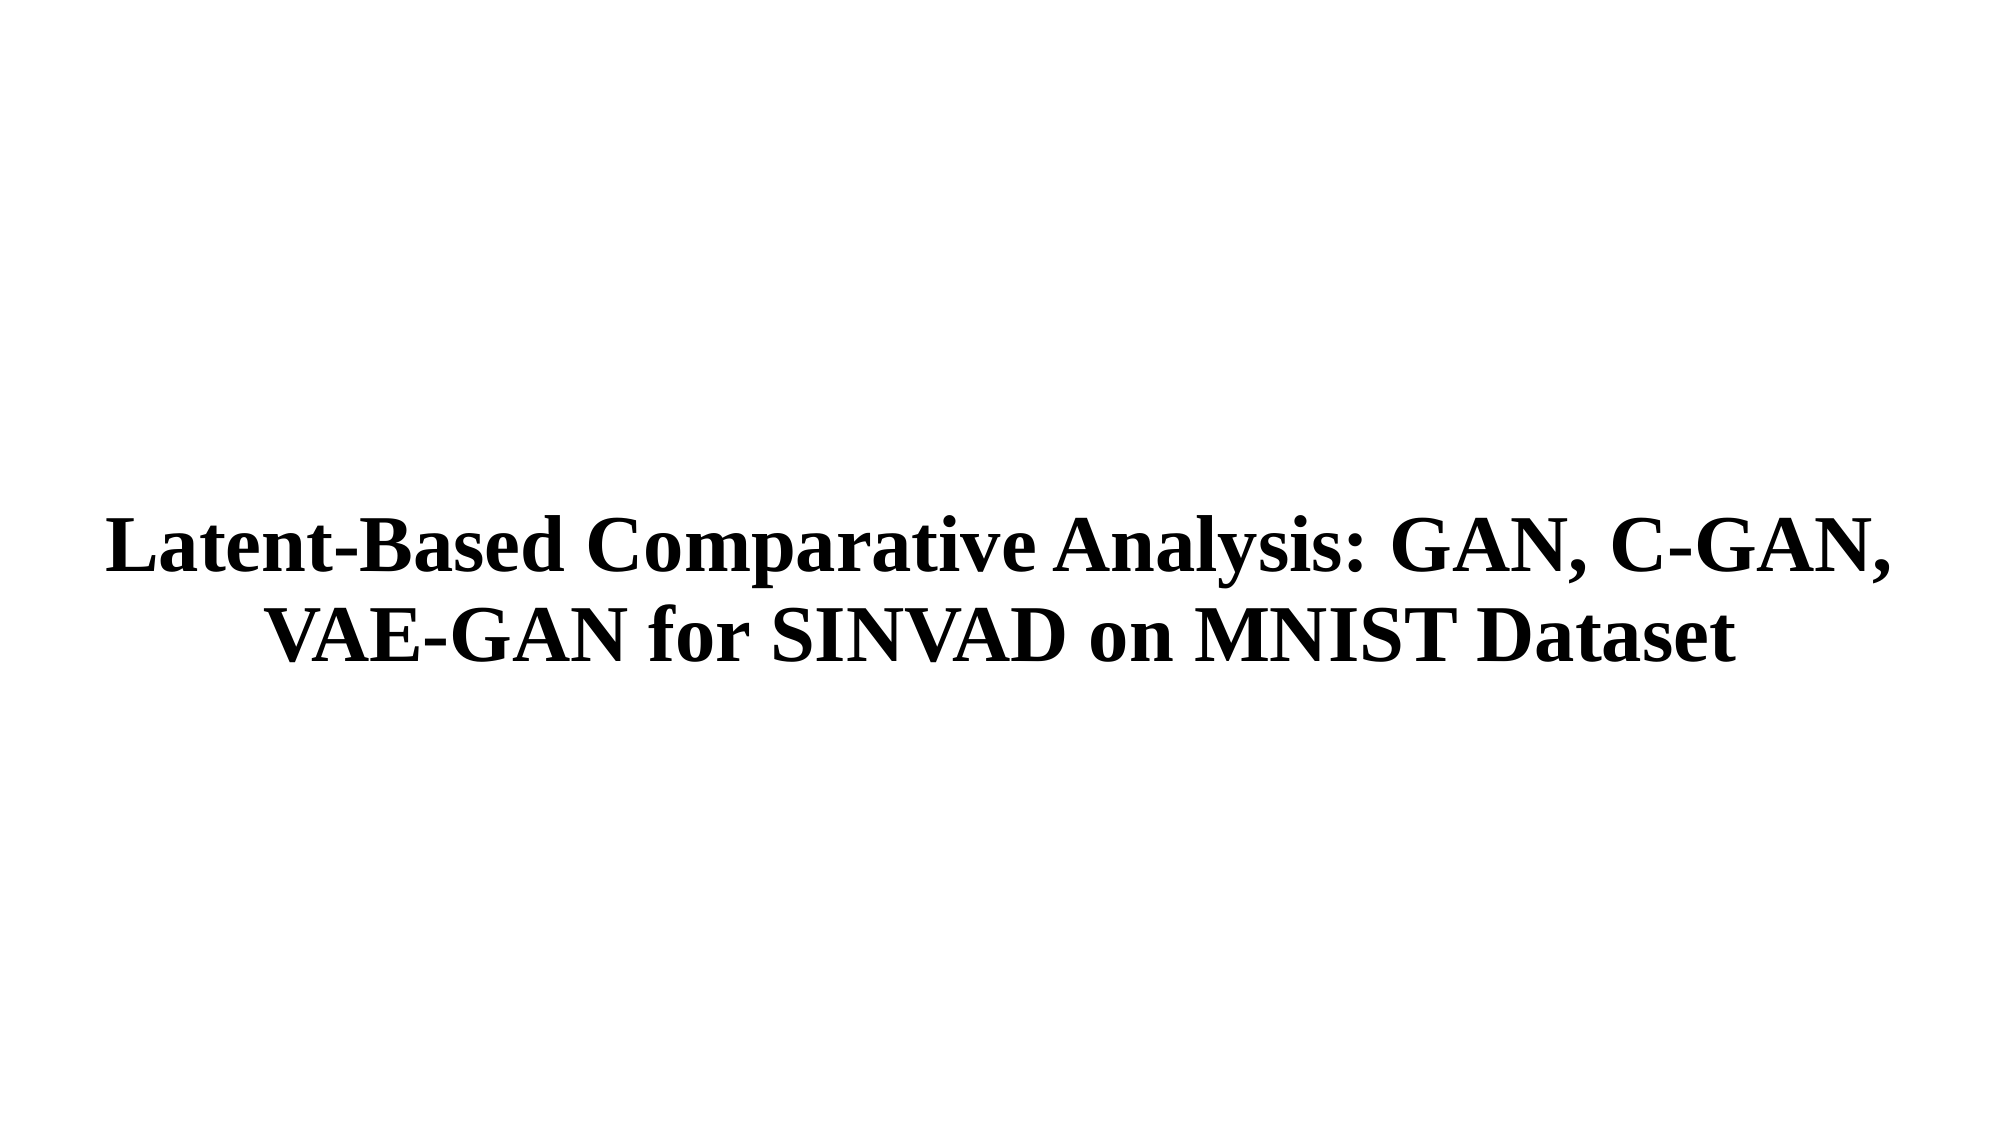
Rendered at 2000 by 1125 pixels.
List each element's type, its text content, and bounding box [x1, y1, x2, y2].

subtitle Latent-Based Comparative Analysis: GAN, C-GAN, VAE-GAN for SINVAD on MNIST Dataset [99, 263, 1900, 916]
